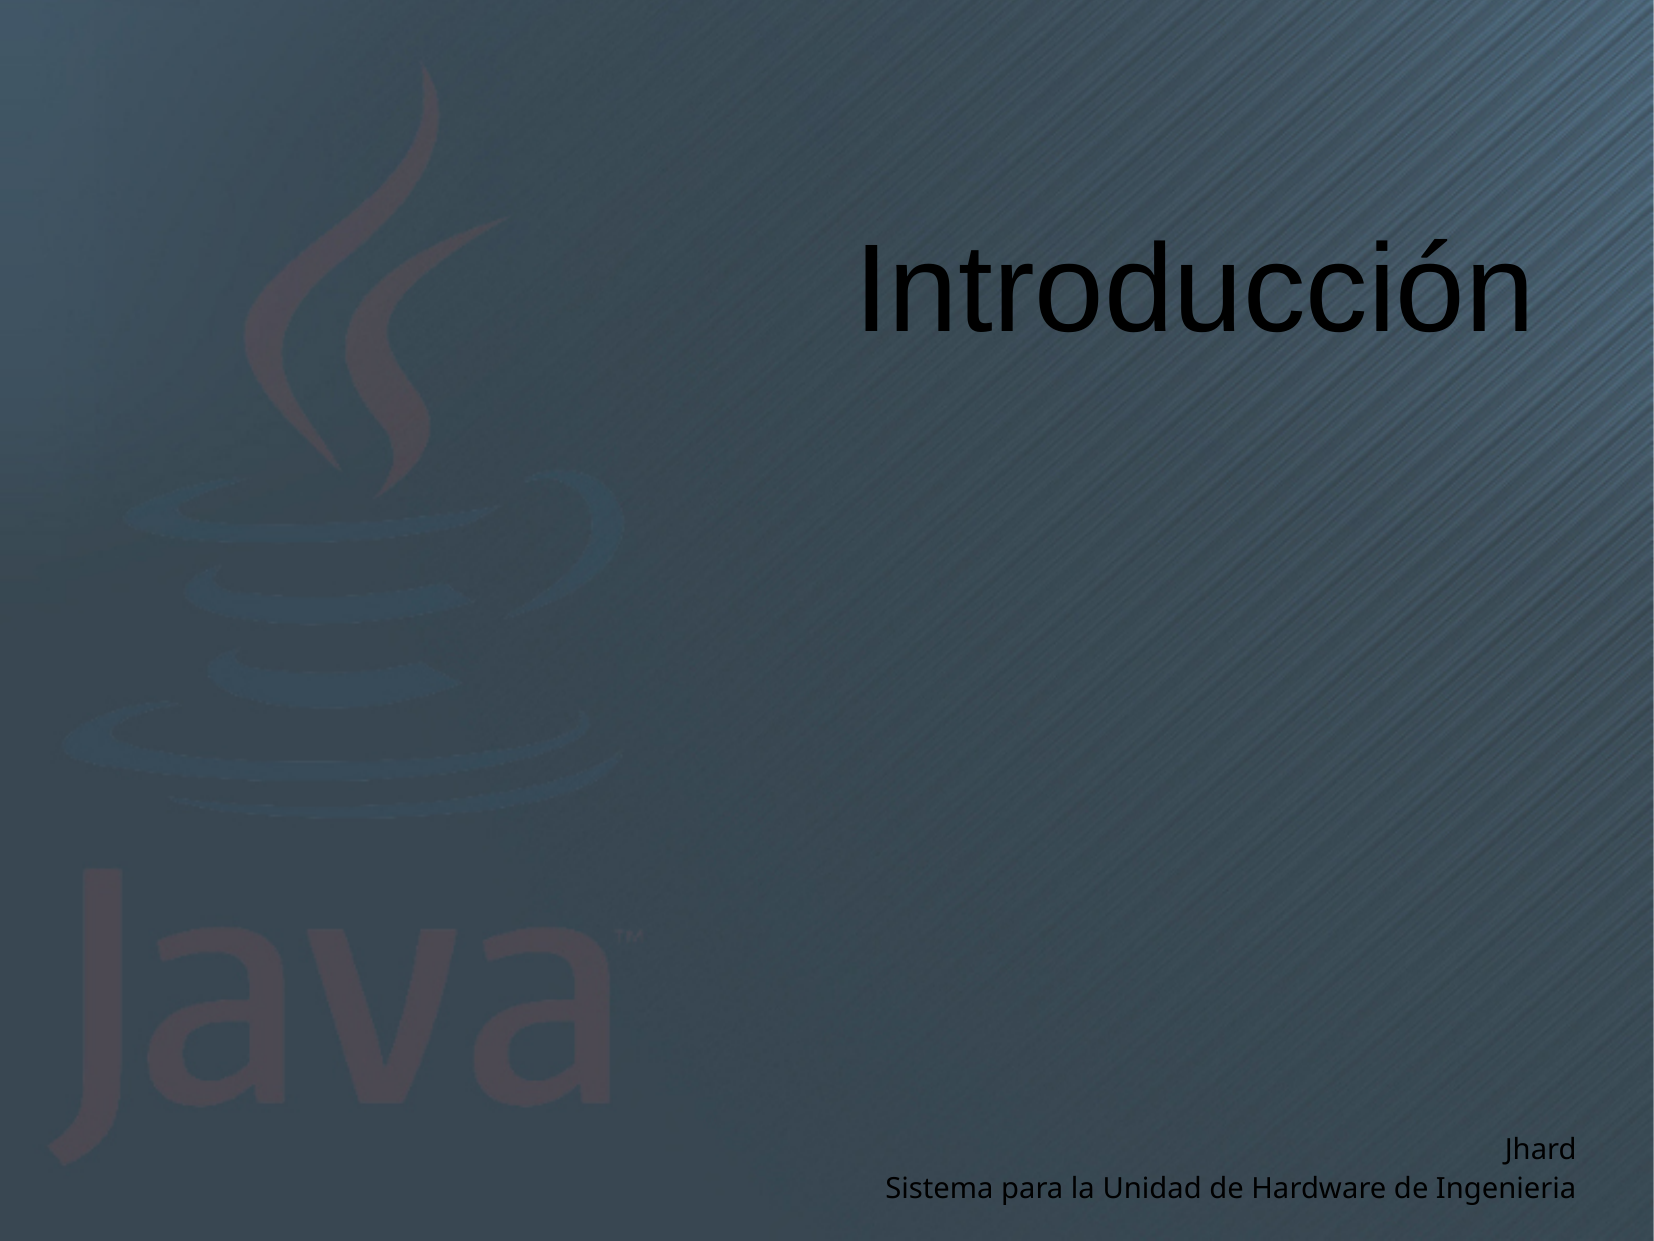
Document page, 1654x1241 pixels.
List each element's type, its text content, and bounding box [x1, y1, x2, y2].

title Introducción [584, 191, 1536, 384]
picture [0, 0, 1654, 1241]
